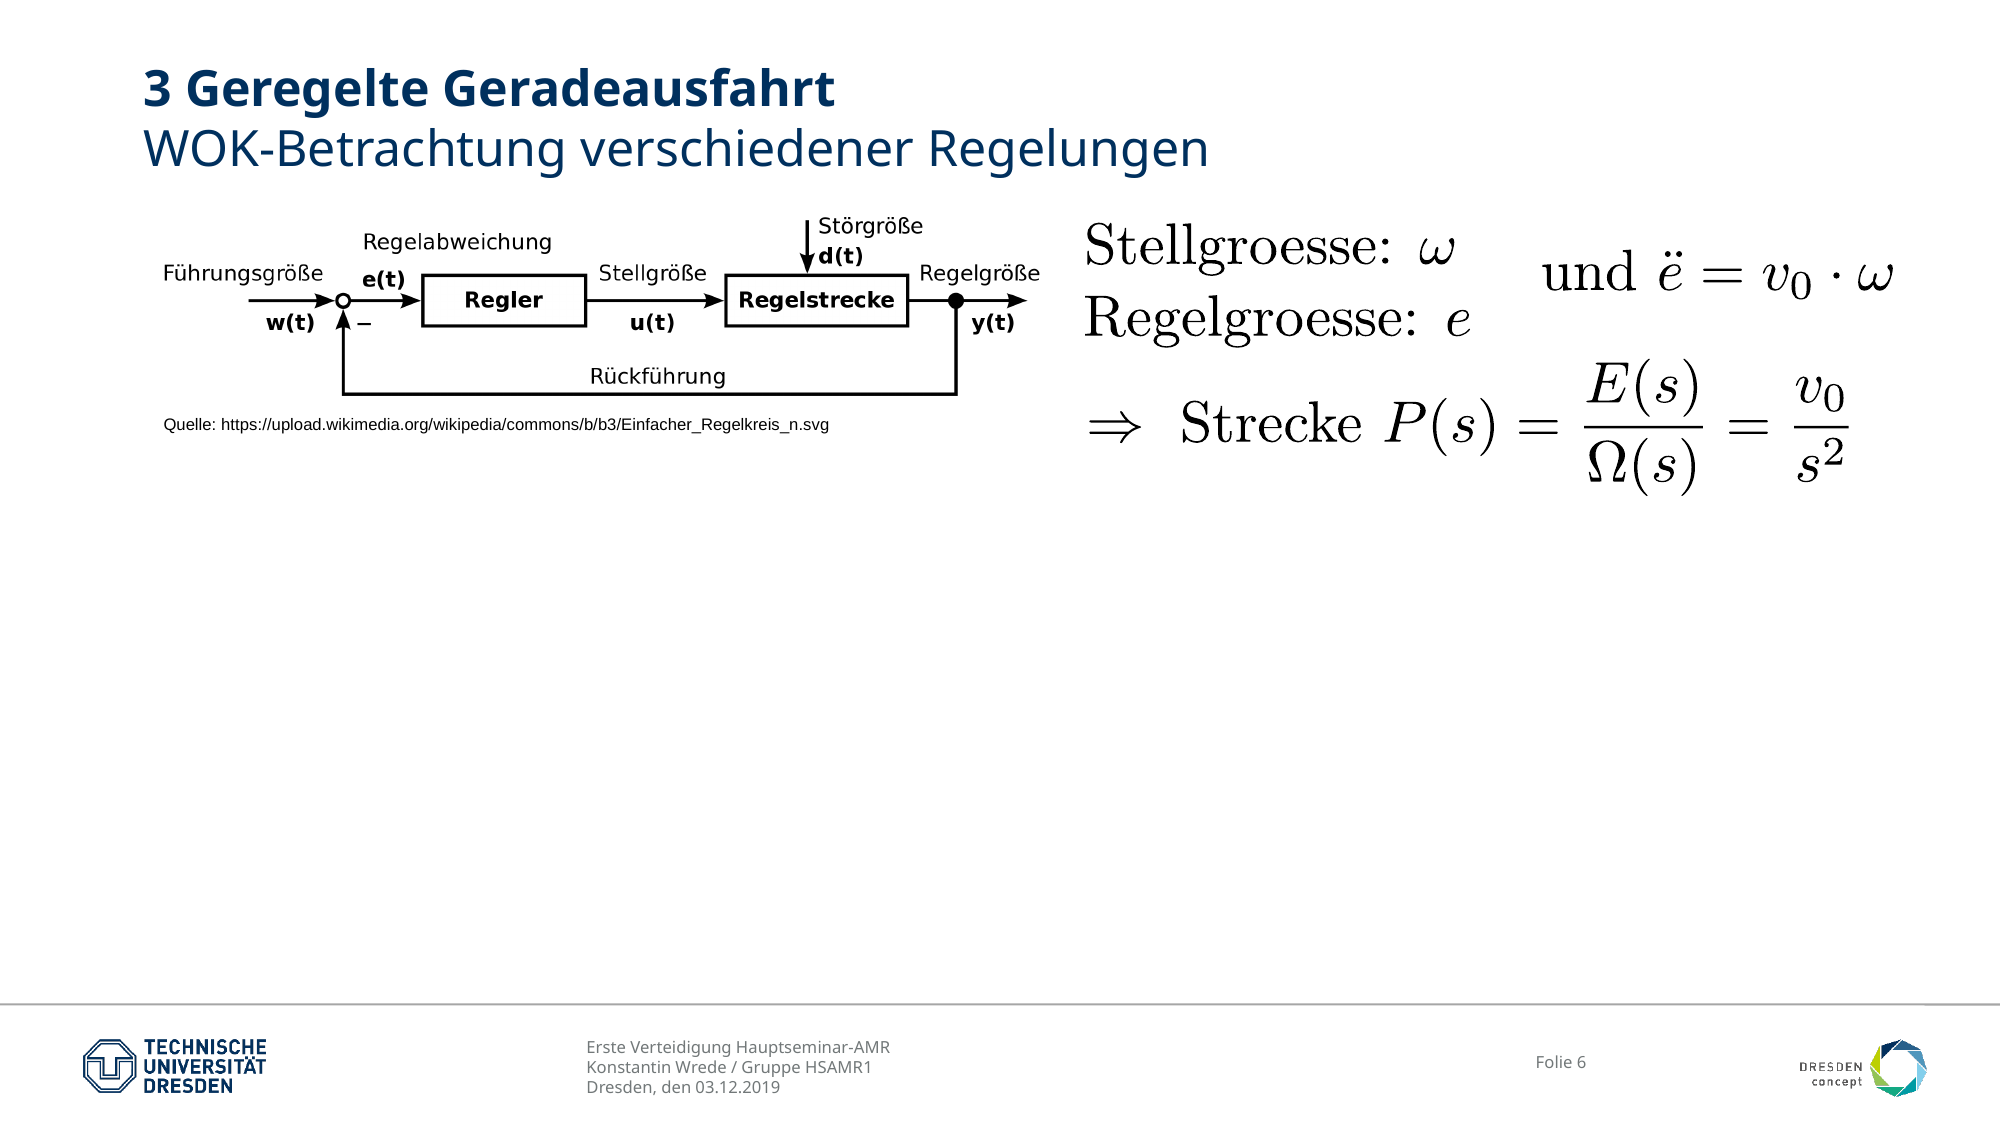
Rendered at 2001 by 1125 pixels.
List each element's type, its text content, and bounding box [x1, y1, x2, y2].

text_box [1086, 222, 1455, 276]
text_box [1089, 358, 1849, 497]
text_box Quelle: https://upload.wikimedia.org/wikipedia/commons/b/b3/Einfacher_Regelkreis_n.svg [148, 407, 1066, 458]
text_box [1085, 295, 1471, 348]
picture [83, 1039, 266, 1093]
picture [1800, 1039, 1927, 1097]
picture [154, 205, 1050, 406]
text_box [1542, 249, 1893, 300]
title 3 Geregelte Geradeausfahrt WOK-Betrachtung verschiedener Regelungen [143, 56, 1880, 169]
